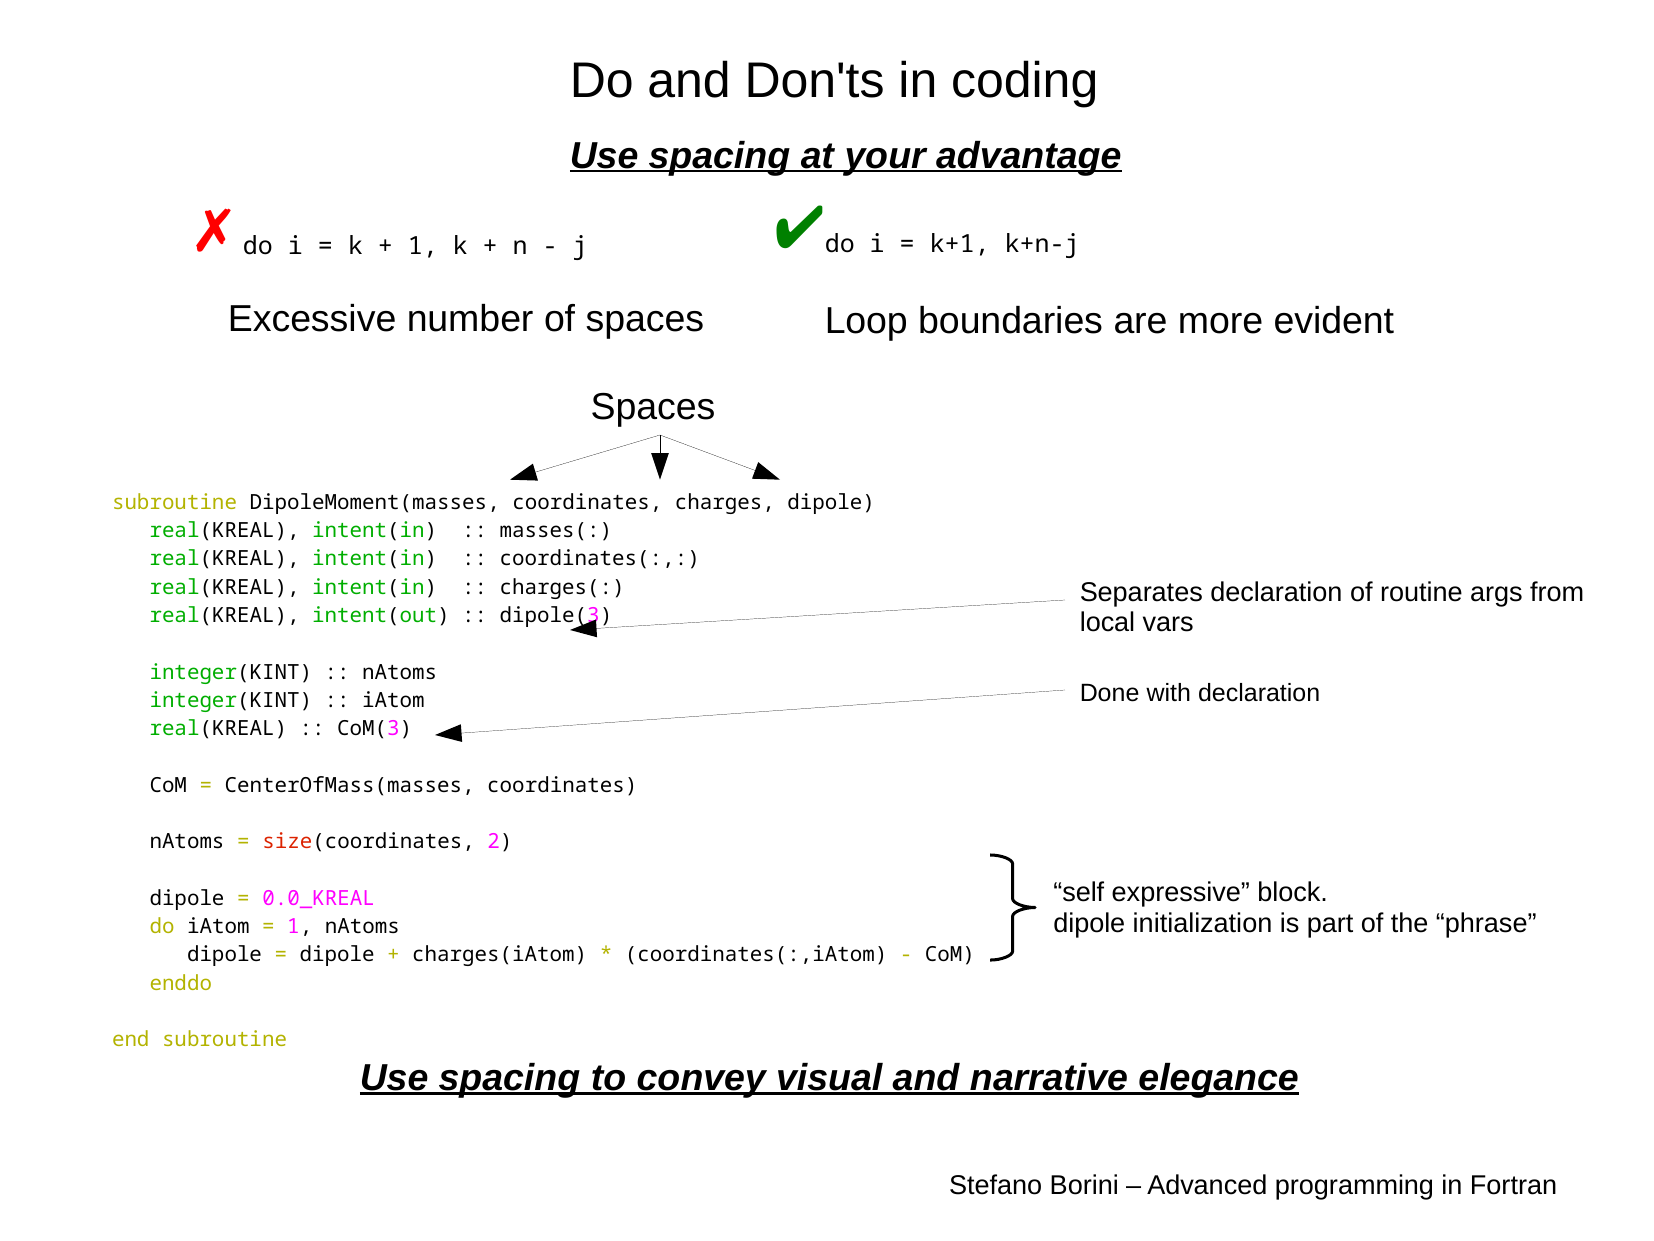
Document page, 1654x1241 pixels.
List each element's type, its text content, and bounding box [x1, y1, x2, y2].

text_box do i = k + 1, k + n - j [228, 220, 724, 278]
text_box Excessive number of spaces [213, 289, 721, 347]
text_box Spaces [575, 378, 742, 436]
text_box Done with declaration [1065, 671, 1654, 714]
text_box “self expressive” block. dipole initialization is part of the “phrase” [1038, 870, 1654, 946]
text_box subroutine DipoleMoment(masses, coordinates, charges, dipole) real(KREAL), intent(in) :: masses(:) real(KREAL), intent(in) :: coordinates(:,:) real(KREAL), intent(in) :: charges(:) real(KREAL), intent(out) :: dipole(3) integer(KINT) :: nAtoms integer(KINT) :: iAtom real(KREAL) :: CoM(3) CoM = CenterOfMass(masses, coordinates) nAtoms = size(coordinates, 2) dipole = 0.0_KREAL do iAtom = 1, nAtoms dipole = dipole + charges(iAtom) * (coordinates(:,iAtom) - CoM) enddo end subroutine [59, 479, 991, 1015]
text_box [182, 201, 280, 259]
text_box Do and Don'ts in coding [555, 44, 1126, 116]
text_box Use spacing to convey visual and narrative elegance [345, 1049, 1315, 1106]
text_box Separates declaration of routine args from local vars [1065, 569, 1601, 645]
text_box do i = k+1, k+n-j [810, 218, 1306, 276]
text_box Loop boundaries are more evident [810, 292, 1411, 350]
text_box [761, 201, 872, 259]
text_box Use spacing at your advantage [555, 126, 1137, 184]
